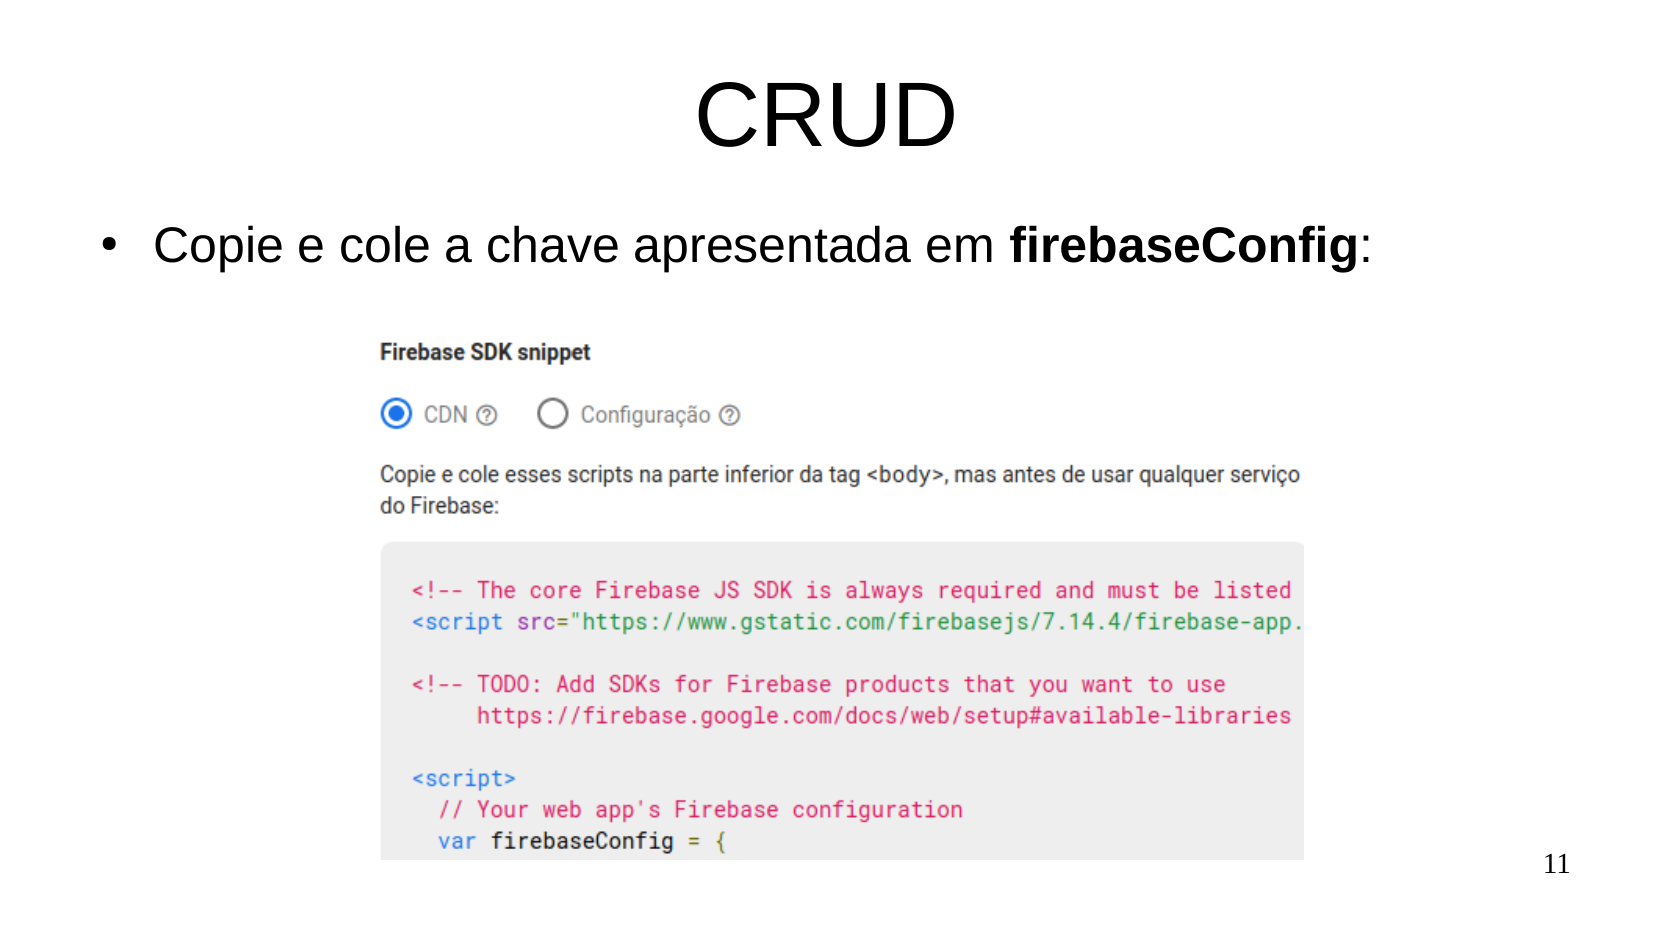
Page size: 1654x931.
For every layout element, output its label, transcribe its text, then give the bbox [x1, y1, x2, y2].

picture [367, 318, 1304, 860]
title CRUD [82, 37, 1571, 193]
list Copie e cole a chave apresentada em firebaseConfig: [82, 217, 1571, 758]
